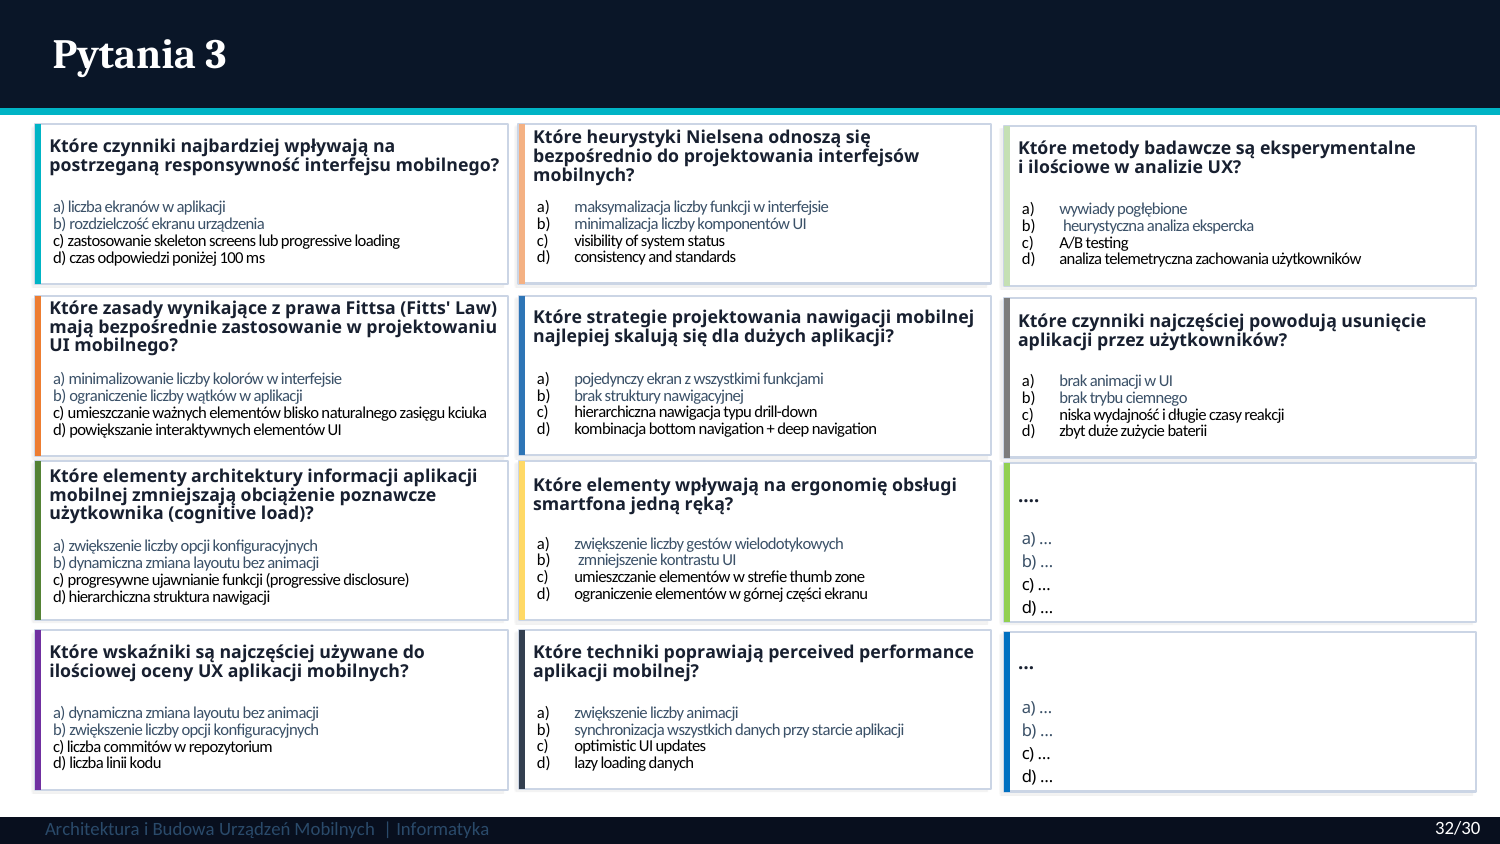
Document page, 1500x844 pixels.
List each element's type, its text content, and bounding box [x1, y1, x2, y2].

text_box [1004, 298, 1476, 458]
text_box a) … b) … c) … d) … [1022, 522, 1463, 623]
text_box pojedynczy ekran z wszystkimi funkcjami brak struktury nawigacyjnej hierarchiczna nawigacja typu drill-down kombinacja bottom navigation + deep navigation [537, 355, 978, 456]
text_box a) dynamiczna zmiana layoutu bez animacji b) zwiększenie liczby opcji konfiguracyjnych c) liczba commitów w repozytorium d) liczba linii kodu [53, 690, 495, 790]
text_box Które czynniki najczęściej powodują usunięcie aplikacji przez użytkowników? [1018, 304, 1473, 363]
text_box [35, 124, 508, 284]
text_box [1004, 463, 1476, 622]
text_box a) liczba ekranów w aplikacji b) rozdzielczość ekranu urządzenia c) zastosowanie skeleton screens lub progressive loading d) czas odpowiedzi poniżej 100 ms [53, 184, 495, 284]
text_box [519, 461, 991, 620]
text_box zwiększenie liczby animacji synchronizacja wszystkich danych przy starcie aplikacji optimistic UI updates lazy loading danych [537, 689, 978, 790]
text_box maksymalizacja liczby funkcji w interfejsie minimalizacja liczby komponentów UI visibility of system status consistency and standards [537, 183, 978, 284]
text_box [1004, 126, 1476, 286]
text_box Architektura i Budowa Urządzeń Mobilnych | Informatyka [45, 819, 1420, 843]
text_box [35, 296, 508, 456]
text_box [35, 630, 508, 790]
text_box a) … b) … c) … d) … [1022, 691, 1463, 792]
text_box Które elementy architektury informacji aplikacji mobilnej zmniejszają obciążenie poznawcze użytkownika (cognitive load)? [49, 468, 504, 527]
text_box [1004, 632, 1476, 792]
text_box Które wskaźniki są najczęściej używane do ilościowej oceny UX aplikacji mobilnych? [49, 635, 504, 694]
text_box [0, 0, 1500, 115]
text_box Pytania 3 [53, 9, 1447, 102]
text_box a) minimalizowanie liczby kolorów w interfejsie b) ograniczenie liczby wątków w aplikacji c) umieszczanie ważnych elementów blisko naturalnego zasięgu kciuka d) powiększanie interaktywnych elementów UI [53, 355, 495, 456]
text_box /30 [1420, 817, 1500, 844]
text_box Które strategie projektowania nawigacji mobilnej najlepiej skalują się dla dużych aplikacji? [533, 299, 988, 358]
text_box … [1018, 636, 1473, 696]
text_box [35, 461, 508, 620]
text_box Które elementy wpływają na ergonomię obsługi smartfona jedną ręką? [533, 467, 988, 526]
text_box wywiady pogłębione heurystyczna analiza ekspercka A/B testing analiza telemetryczna zachowania użytkowników [1022, 185, 1463, 286]
text_box [518, 124, 991, 284]
text_box Które czynniki najbardziej wpływają na postrzeganą responsywność interfejsu mobilnego? [49, 129, 504, 188]
text_box a) zwiększenie liczby opcji konfiguracyjnych b) dynamiczna zmiana layoutu bez animacji c) progresywne ujawnianie funkcji (progressive disclosure) d) hierarchiczna struktura nawigacji [53, 523, 495, 623]
text_box zwiększenie liczby gestów wielodotykowych zmniejszenie kontrastu UI umieszczanie elementów w strefie thumb zone ograniczenie elementów w górnej części ekranu [537, 520, 978, 620]
text_box Które techniki poprawiają perceived performance aplikacji mobilnej? [533, 634, 988, 693]
text_box Które metody badawcze są eksperymentalne i ilościowe w analizie UX? [1018, 131, 1473, 190]
text_box [519, 630, 991, 789]
text_box .… [1018, 469, 1473, 529]
text_box [519, 296, 991, 455]
text_box [0, 817, 1420, 844]
text_box Które heurystyki Nielsena odnoszą się bezpośrednio do projektowania interfejsów mobilnych? [533, 129, 988, 188]
text_box brak animacji w UI brak trybu ciemnego niska wydajność i długie czasy reakcji zbyt duże zużycie baterii [1022, 357, 1463, 458]
text_box Które zasady wynikające z prawa Fittsa (Fitts' Law) mają bezpośrednie zastosowanie w projektowaniu UI mobilnego? [49, 299, 504, 359]
